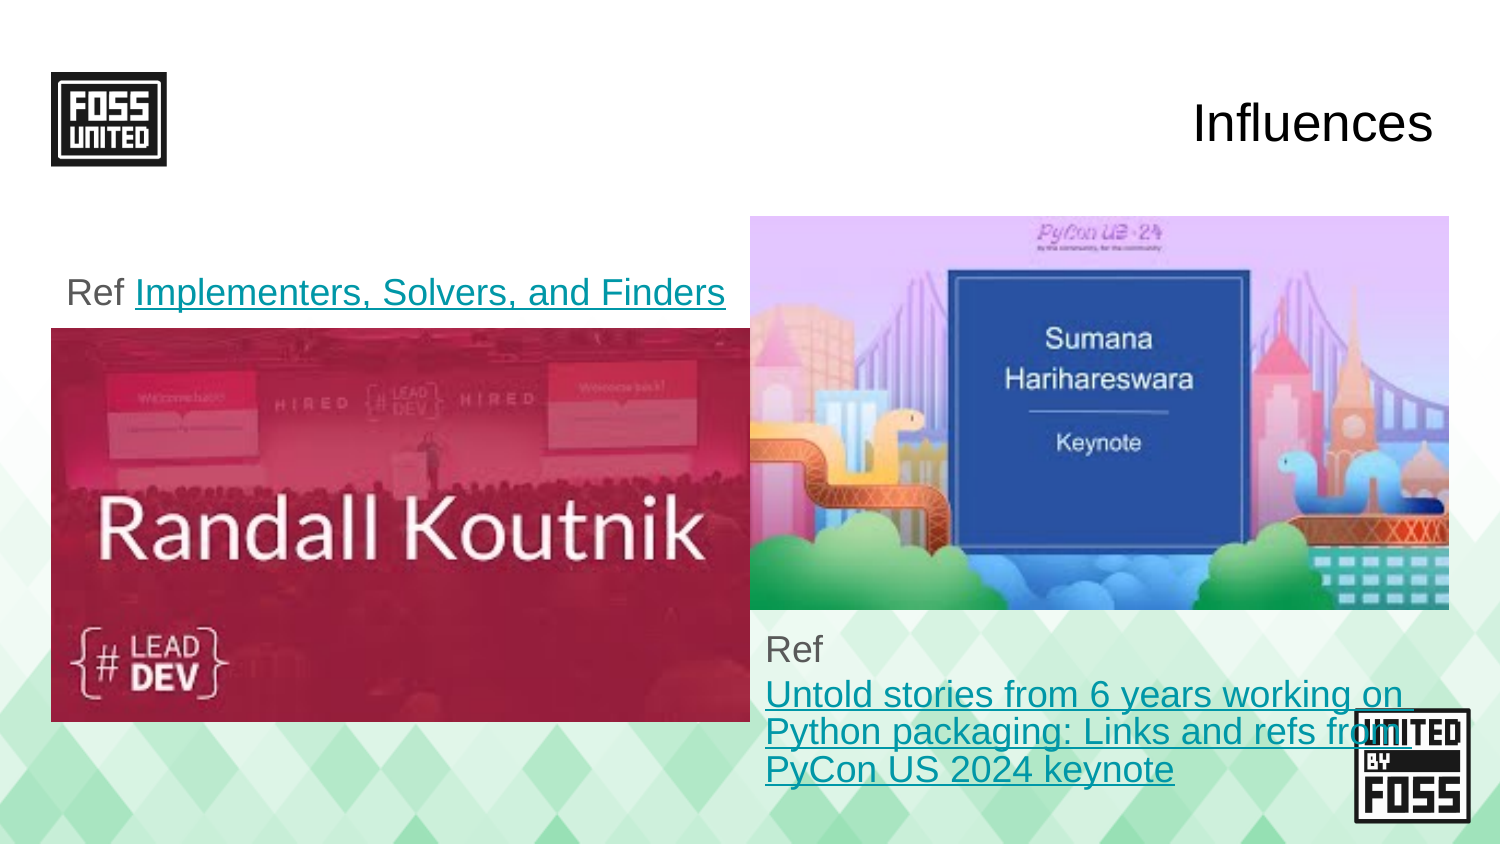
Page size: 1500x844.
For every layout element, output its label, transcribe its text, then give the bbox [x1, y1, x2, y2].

text_box Ref Implementers, Solvers, and Finders [51, 252, 750, 328]
text_box Ref Untold stories from 6 years working on Python packaging: Links and refs from PyCon US 2024 keynote [749, 609, 1449, 775]
title Influences [51, 72, 1449, 167]
picture [0, 0, 1500, 844]
